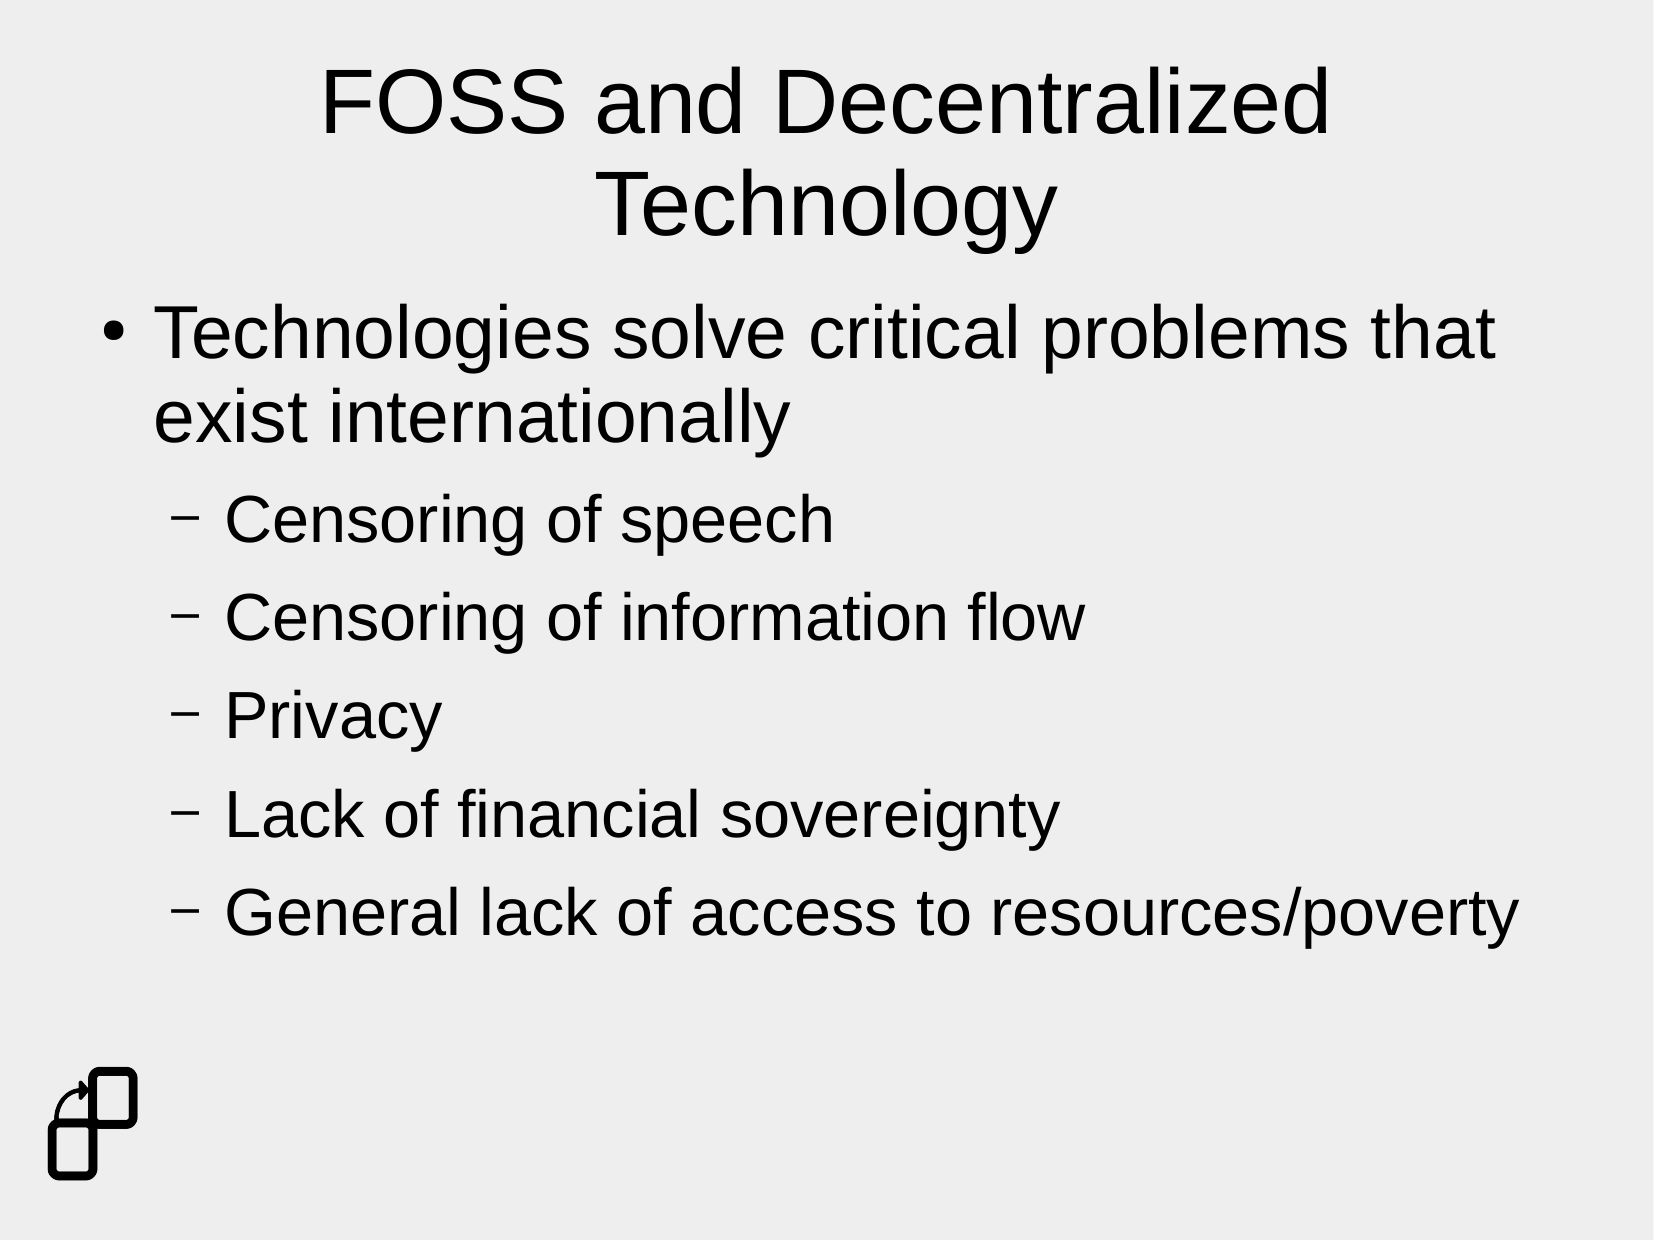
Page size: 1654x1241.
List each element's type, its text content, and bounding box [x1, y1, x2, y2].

title FOSS and Decentralized Technology [82, 49, 1571, 257]
picture [30, 1062, 153, 1186]
list Technologies solve critical problems that exist internationally Censoring of speech Censoring of information flow Privacy Lack of financial sovereignty General lack of access to resources/poverty [82, 290, 1571, 1010]
